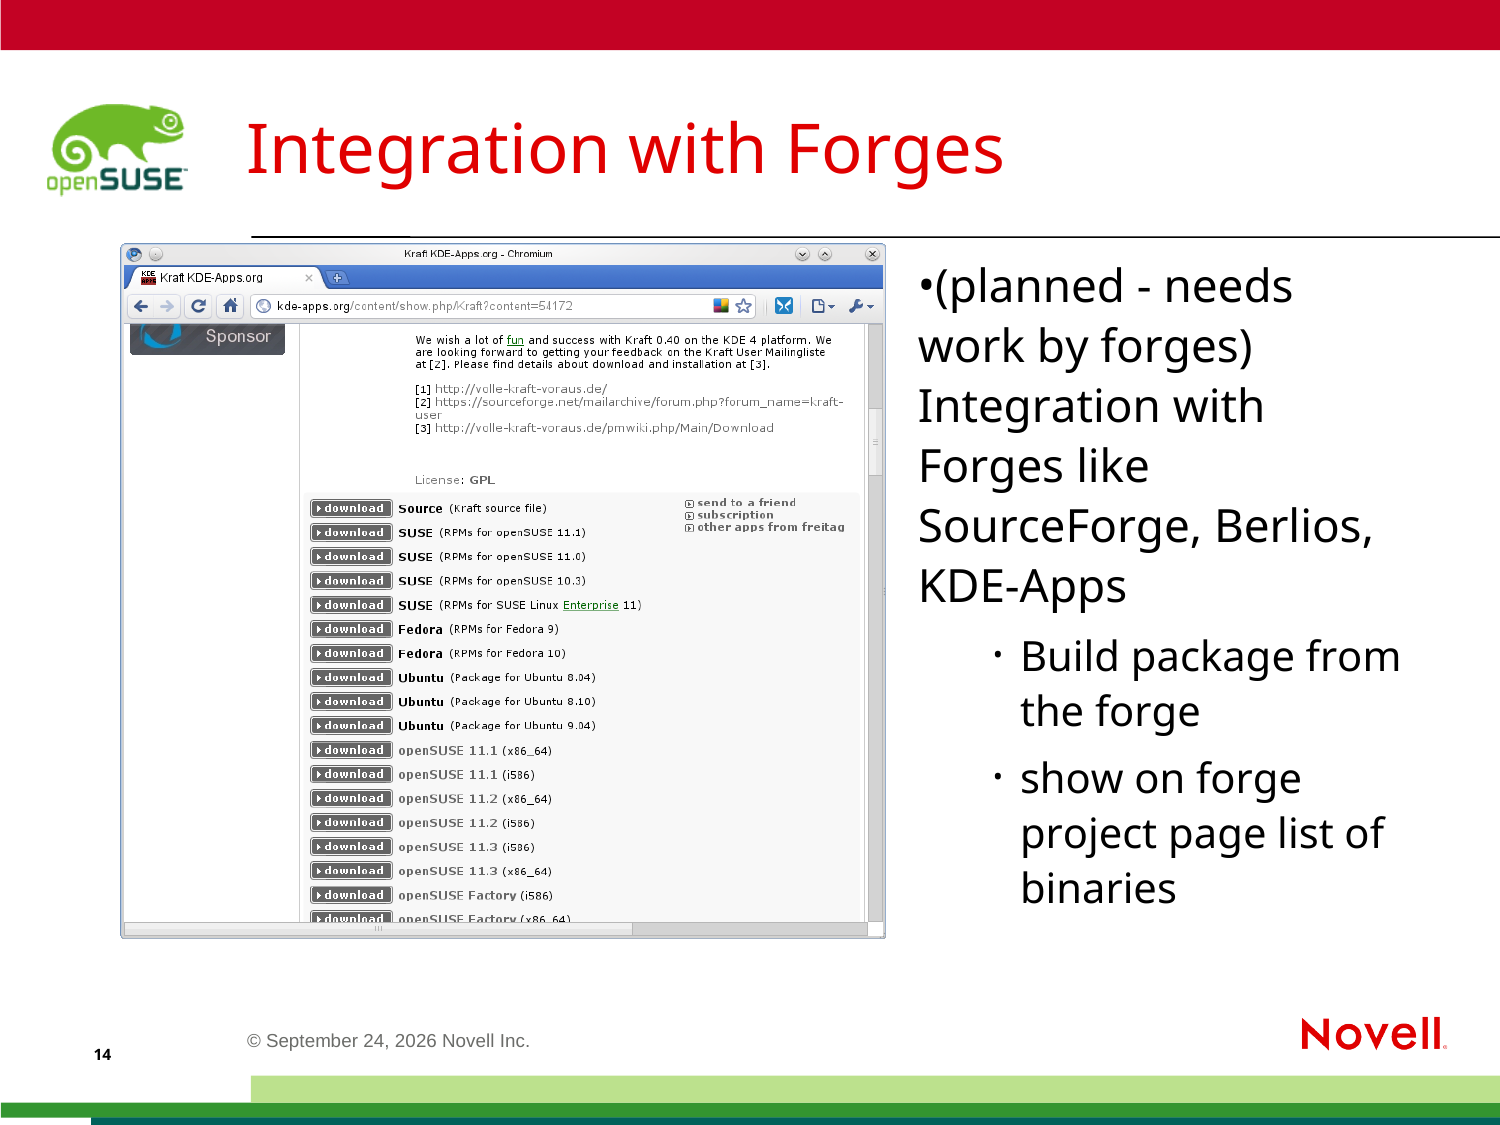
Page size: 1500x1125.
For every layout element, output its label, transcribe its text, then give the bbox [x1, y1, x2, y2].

list (planned - needs work by forges) Integration with Forges like SourceForge, Berlios, KDE-Apps Build package from the forge show on forge project page list of binaries [918, 254, 1404, 840]
picture [120, 243, 886, 939]
picture [47, 104, 188, 197]
picture [1295, 1011, 1453, 1056]
title Integration with Forges [246, 68, 1409, 231]
